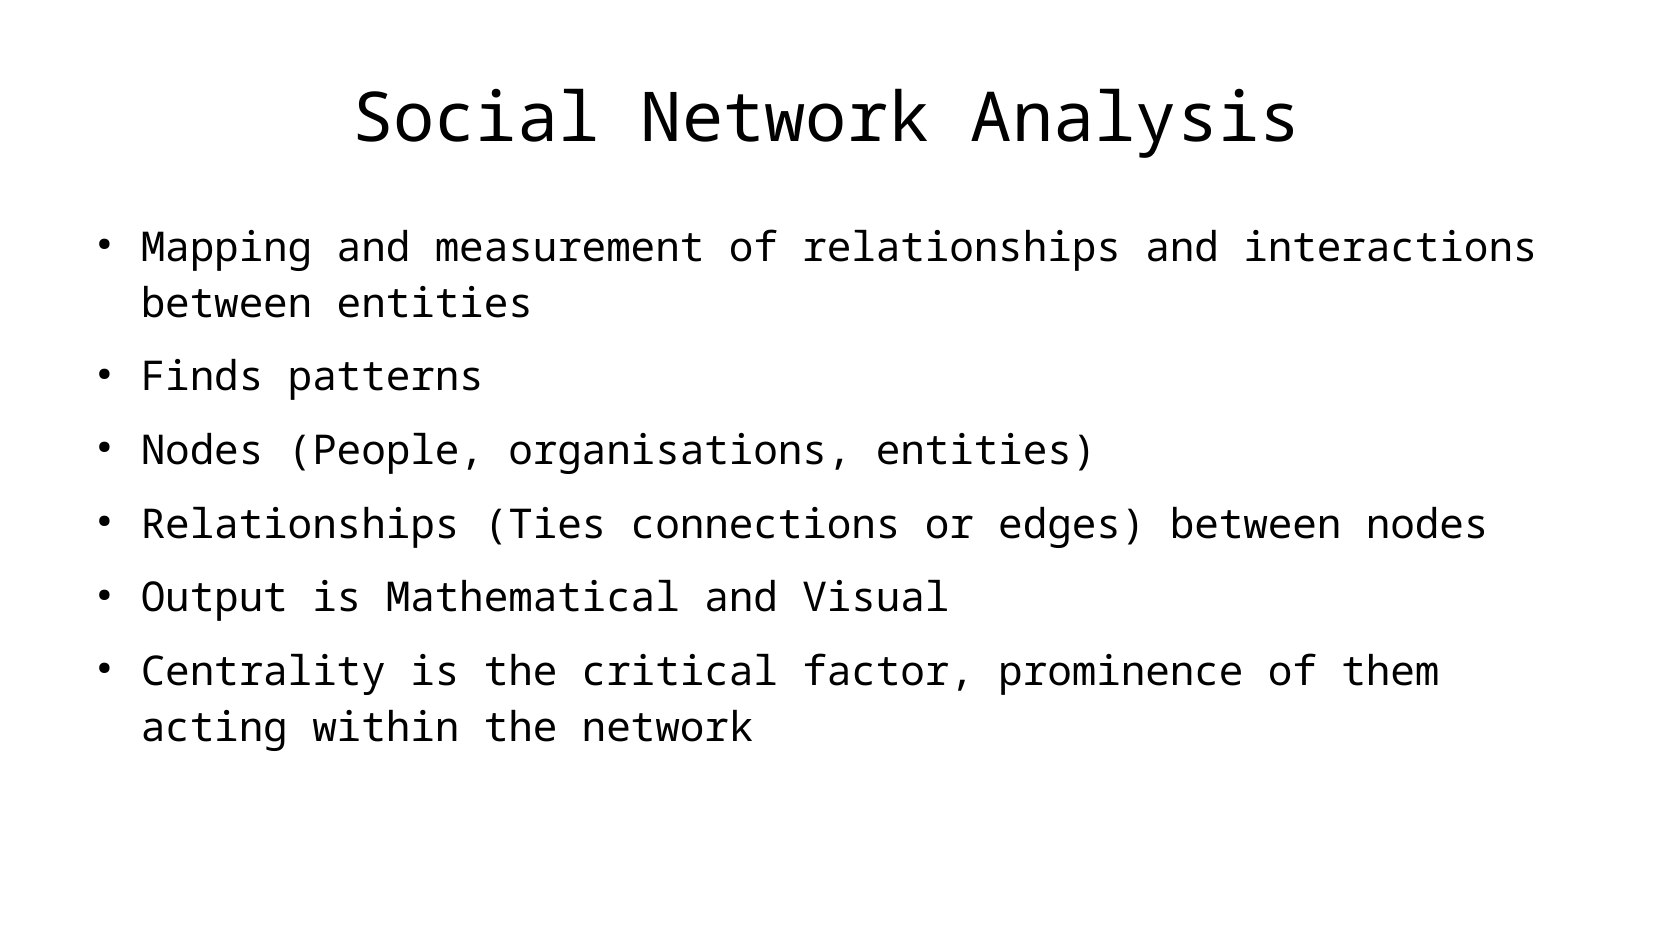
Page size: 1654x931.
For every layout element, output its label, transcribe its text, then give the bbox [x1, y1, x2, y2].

list Mapping and measurement of relationships and interactions between entities Finds patterns Nodes (People, organisations, entities) Relationships (Ties connections or edges) between nodes Output is Mathematical and Visual Centrality is the critical factor, prominence of them acting within the network [82, 217, 1571, 757]
title Social Network Analysis [82, 36, 1571, 193]
